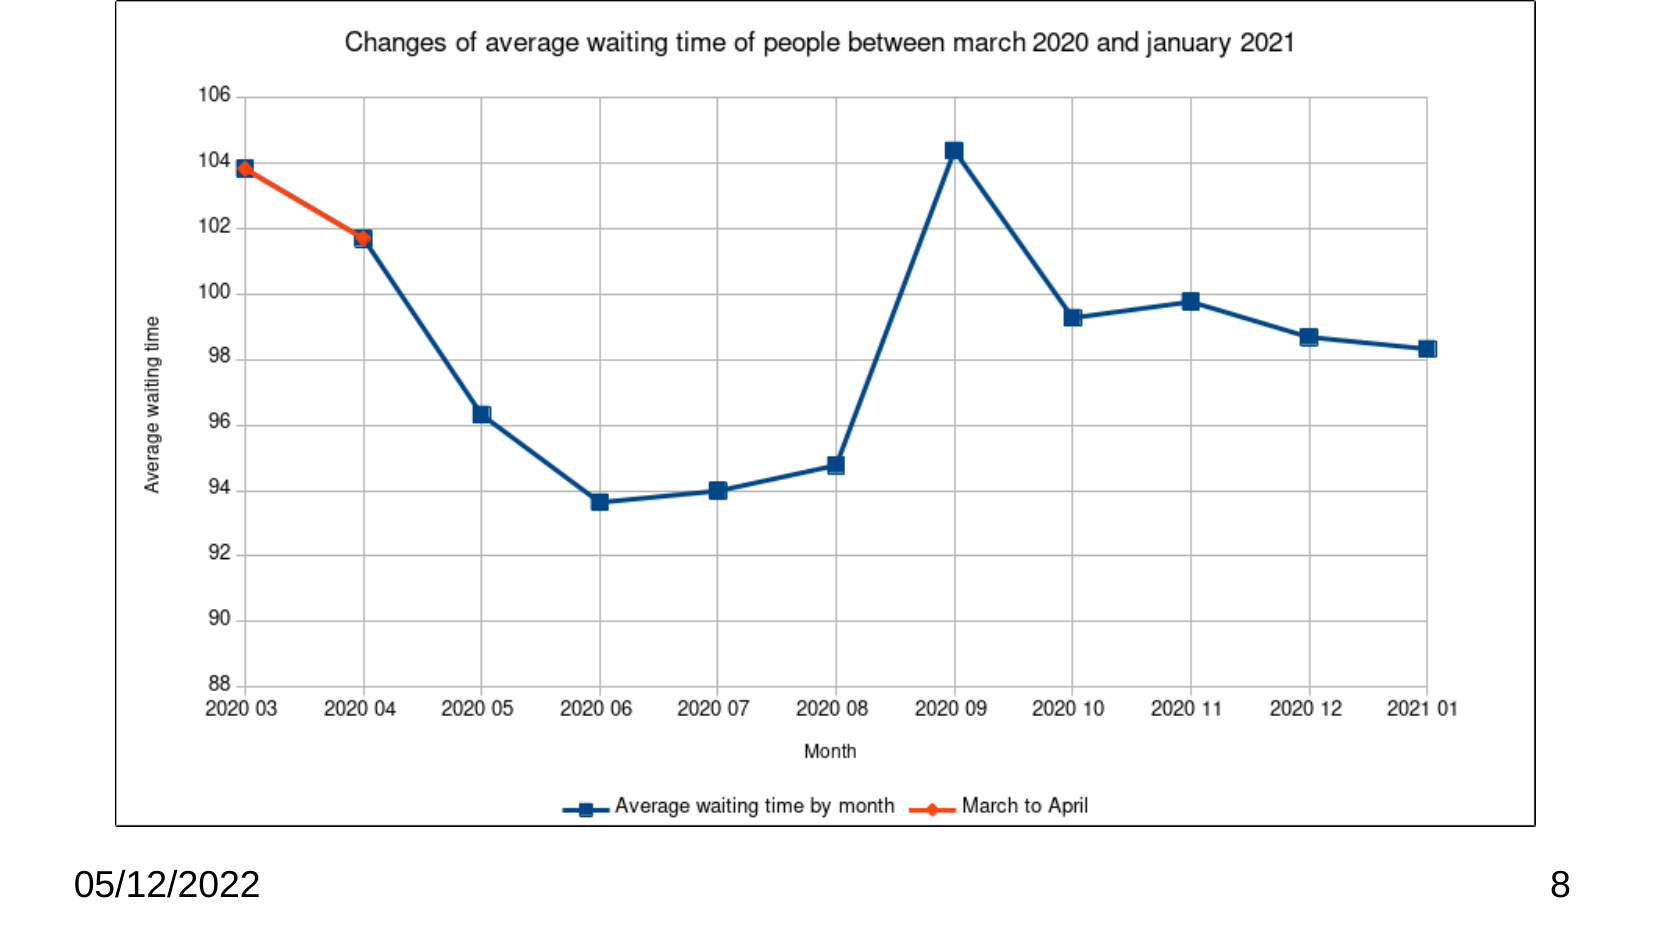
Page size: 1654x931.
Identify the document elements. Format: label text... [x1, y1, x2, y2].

picture [115, 0, 1536, 827]
text_box 05/12/2022 [59, 856, 296, 916]
text_box 8 [1535, 856, 1625, 916]
